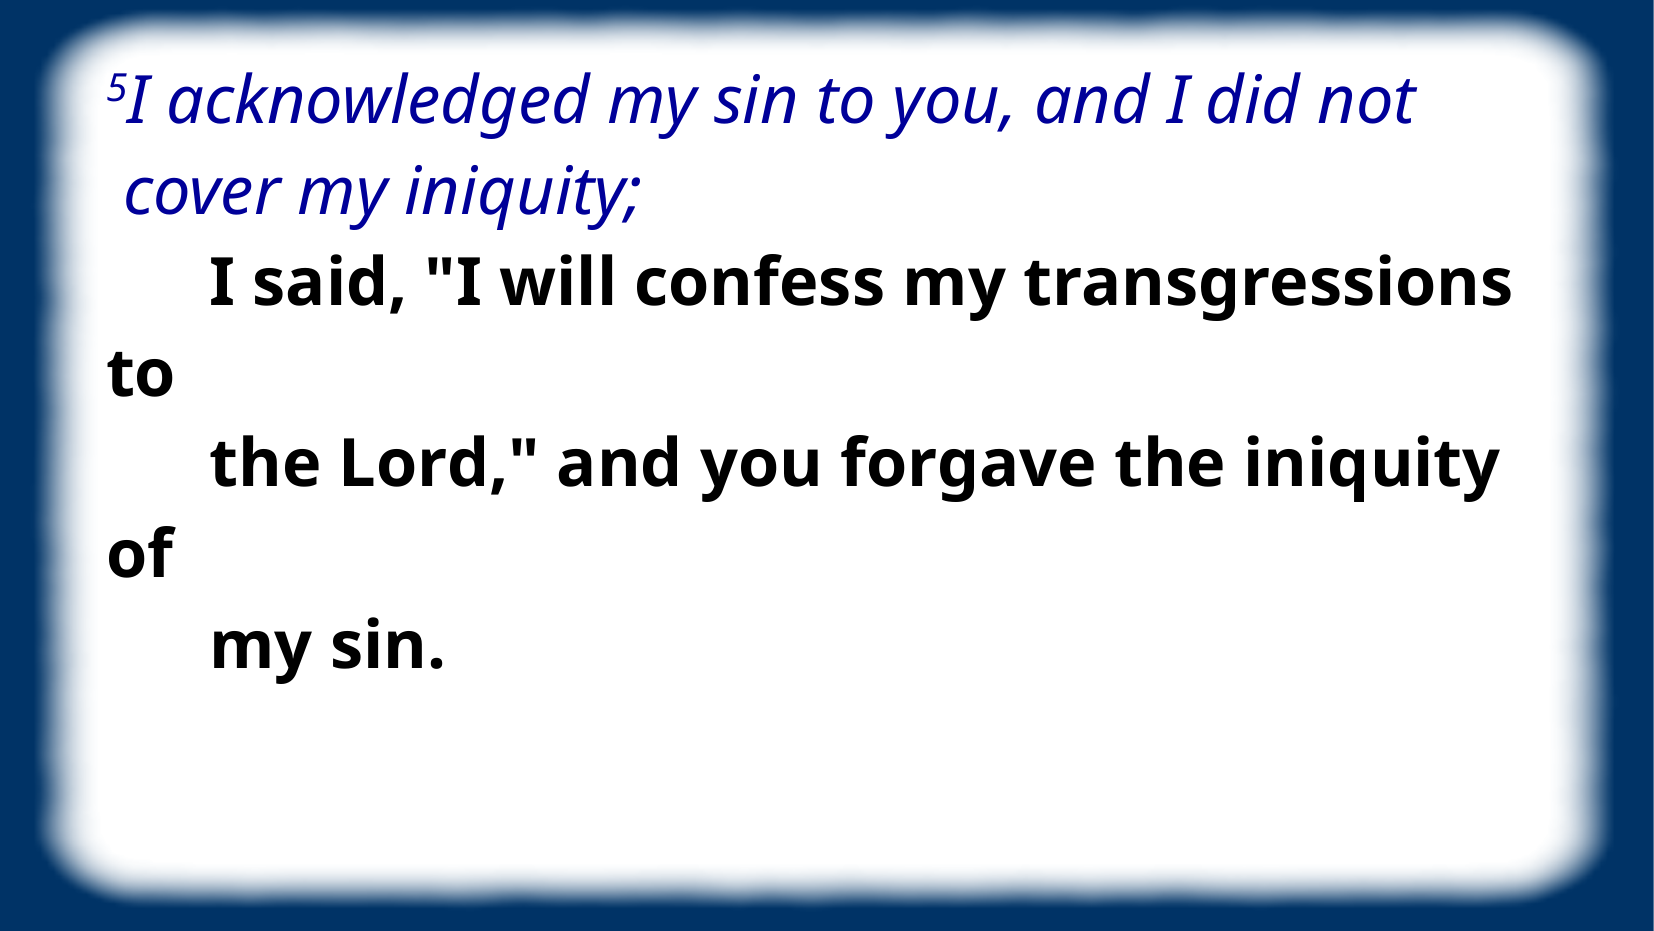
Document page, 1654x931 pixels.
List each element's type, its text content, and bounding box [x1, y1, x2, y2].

picture [0, 0, 1654, 931]
text_box 5I acknowledged my sin to you, and I did not cover my iniquity; I said, "I will confess my transgressions to the Lord," and you forgave the iniquity of my sin. [91, 45, 1562, 546]
